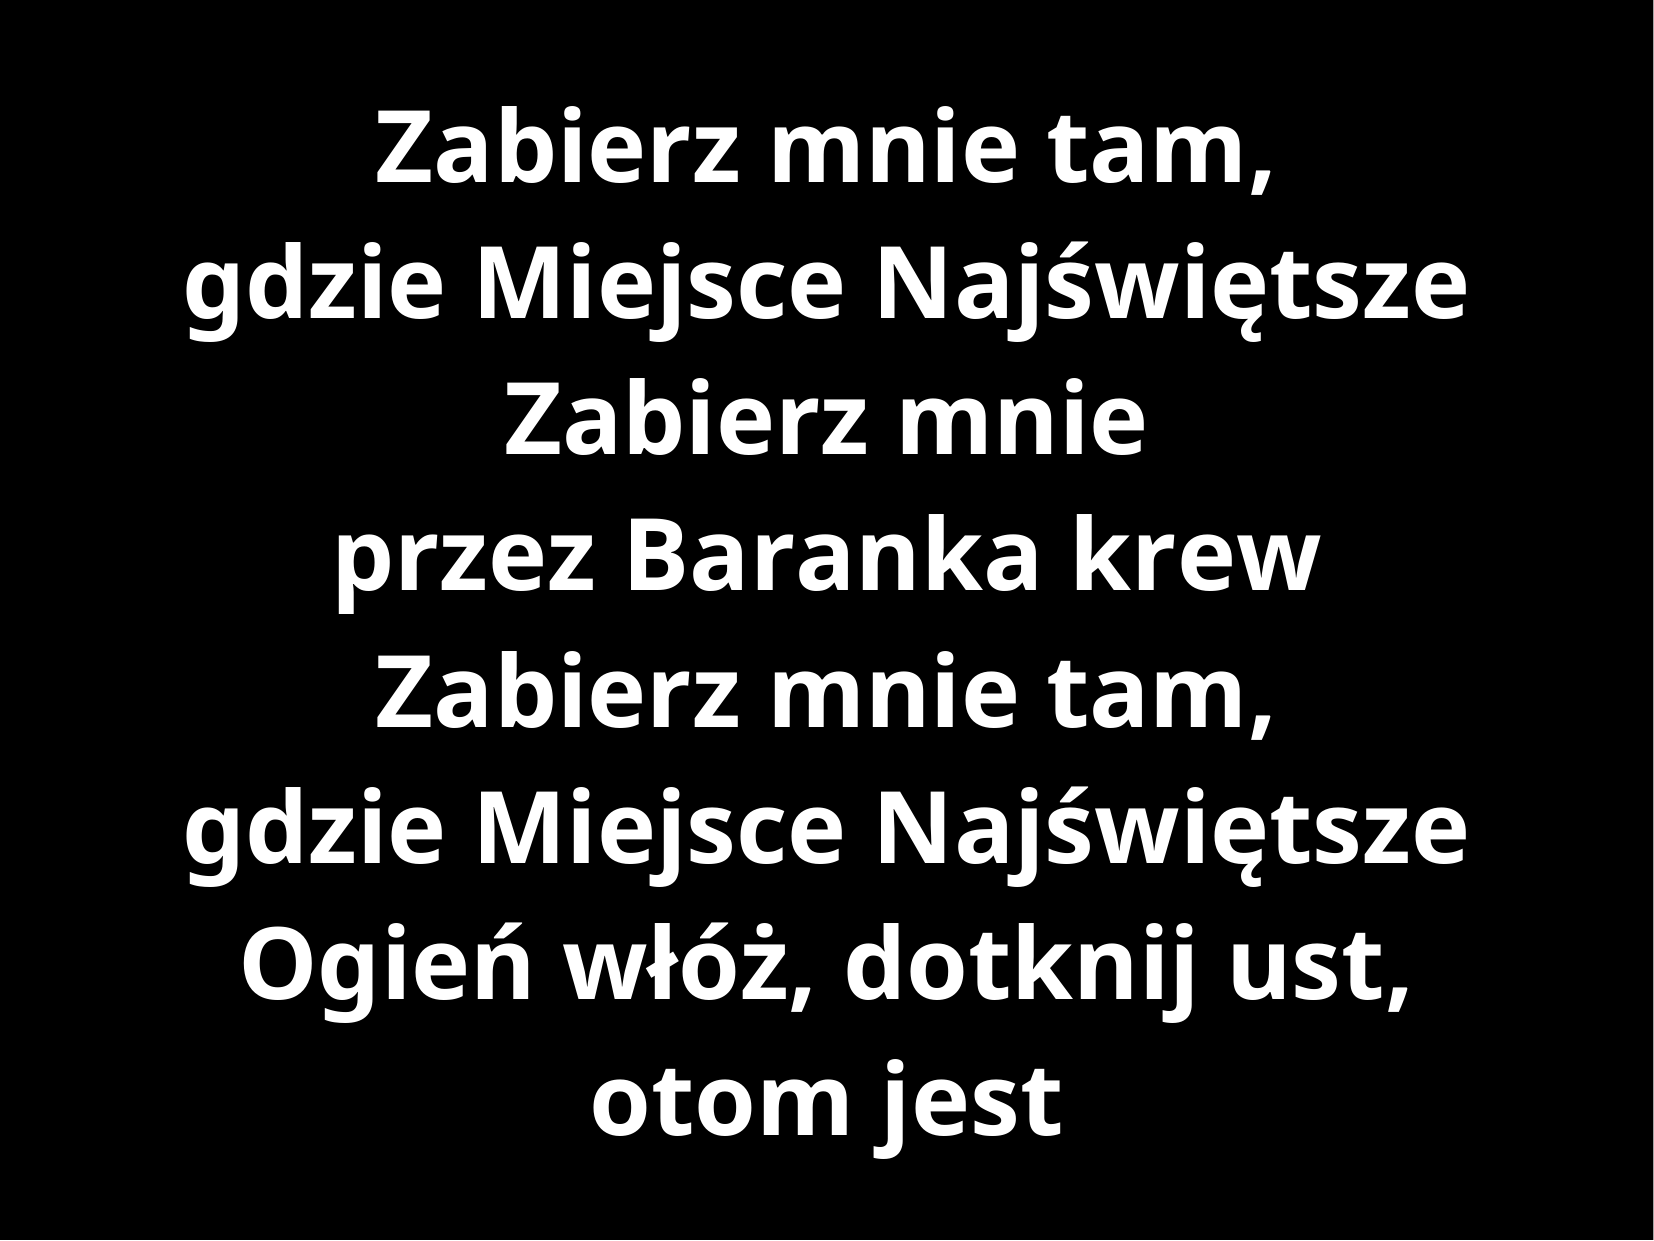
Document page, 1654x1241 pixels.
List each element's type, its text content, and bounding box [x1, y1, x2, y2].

subtitle Zabierz mnie tam, gdzie Miejsce Najświętsze Zabierz mnie przez Baranka krew Zabierz mnie tam, gdzie Miejsce Najświętsze Ogień włóż, dotknij ust, otom jest [0, 0, 1654, 1241]
